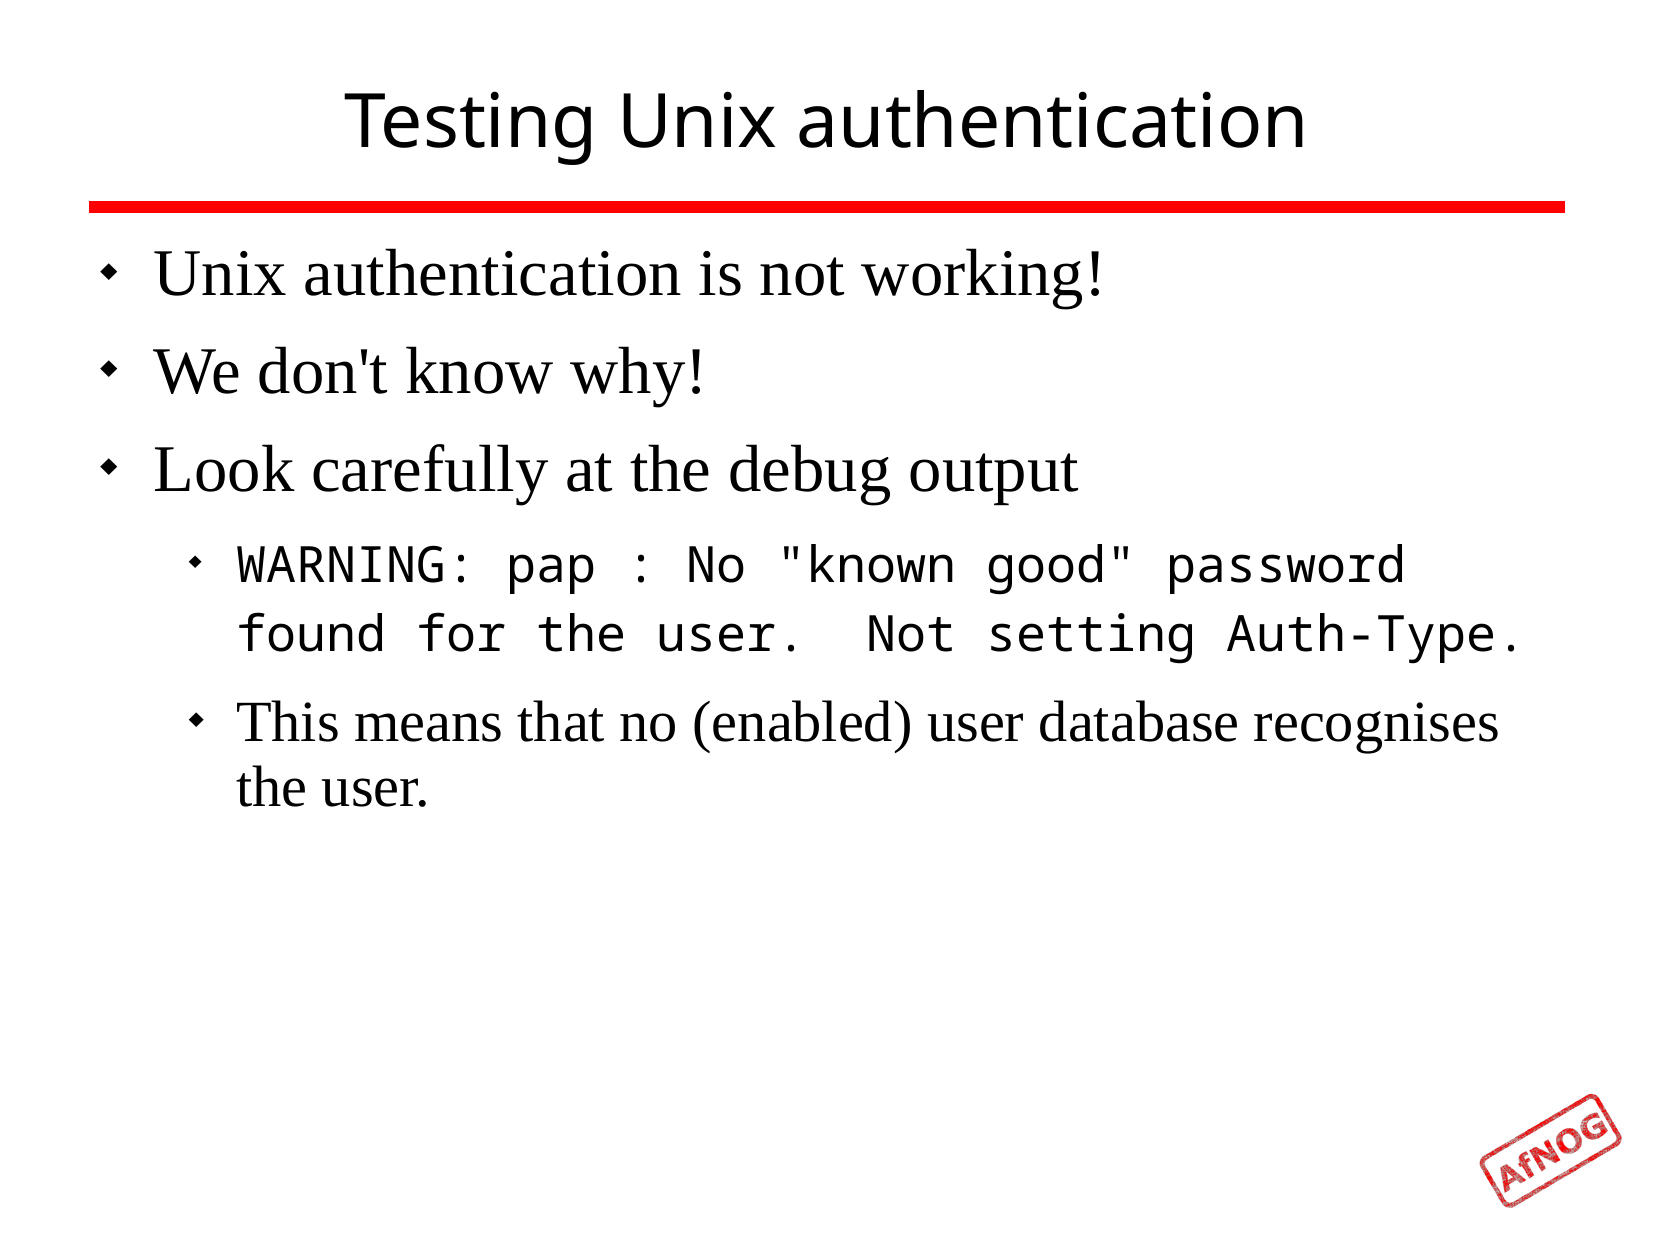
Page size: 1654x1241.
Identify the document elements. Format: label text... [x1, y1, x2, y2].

list Unix authentication is not working! We don't know why! Look carefully at the debug output WARNING: pap : No "known good" password found for the user. Not setting Auth-Type. This means that no (enabled) user database recognises the user. [82, 236, 1571, 1152]
title Testing Unix authentication [82, 29, 1571, 207]
picture [1476, 1090, 1625, 1211]
